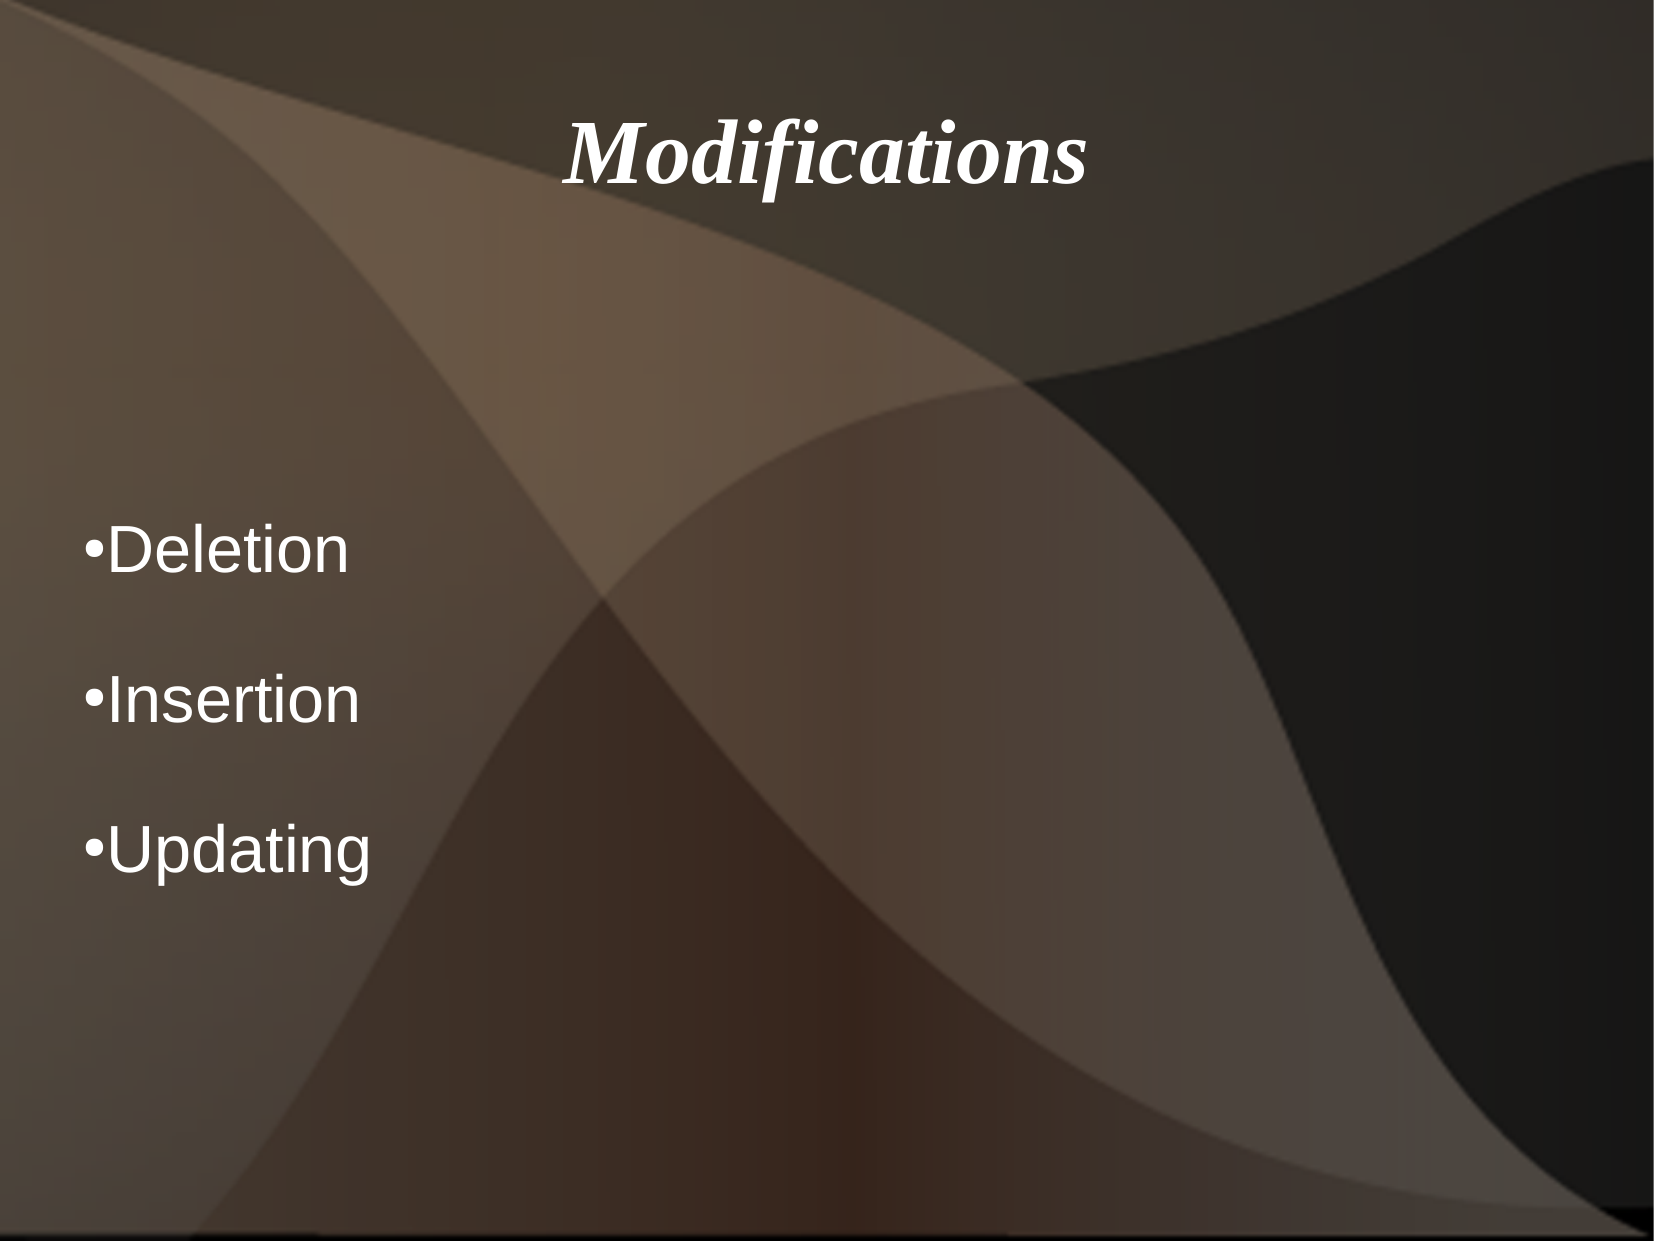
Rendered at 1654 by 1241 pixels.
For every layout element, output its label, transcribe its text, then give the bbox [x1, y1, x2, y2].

picture [0, 0, 1654, 1241]
title Modifications [82, 56, 1571, 250]
subtitle Deletion Insertion Updating [82, 297, 1571, 1102]
